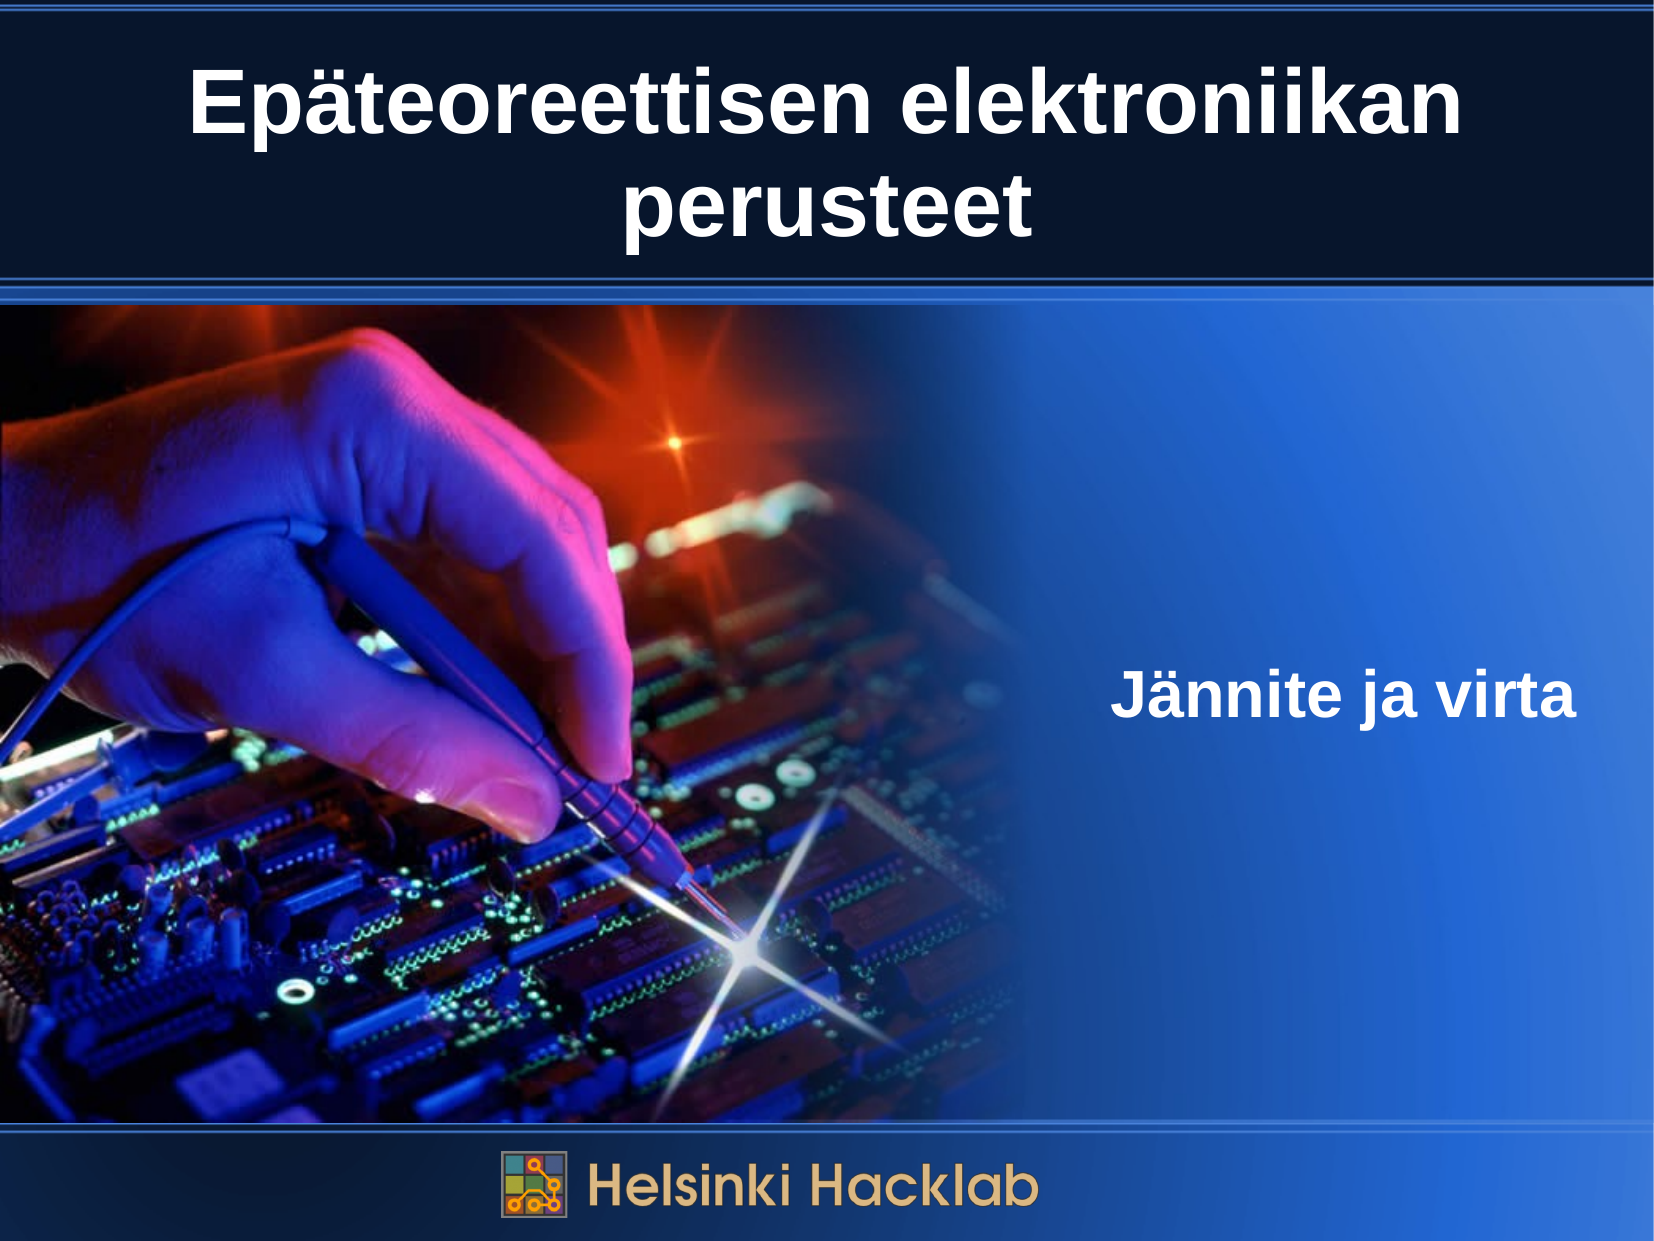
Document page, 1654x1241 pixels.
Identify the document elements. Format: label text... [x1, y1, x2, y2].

text_box Jännite ja virta [1033, 590, 1654, 798]
picture [0, 0, 1654, 1241]
title Epäteoreettisen elektroniikan perusteet [82, 49, 1571, 257]
